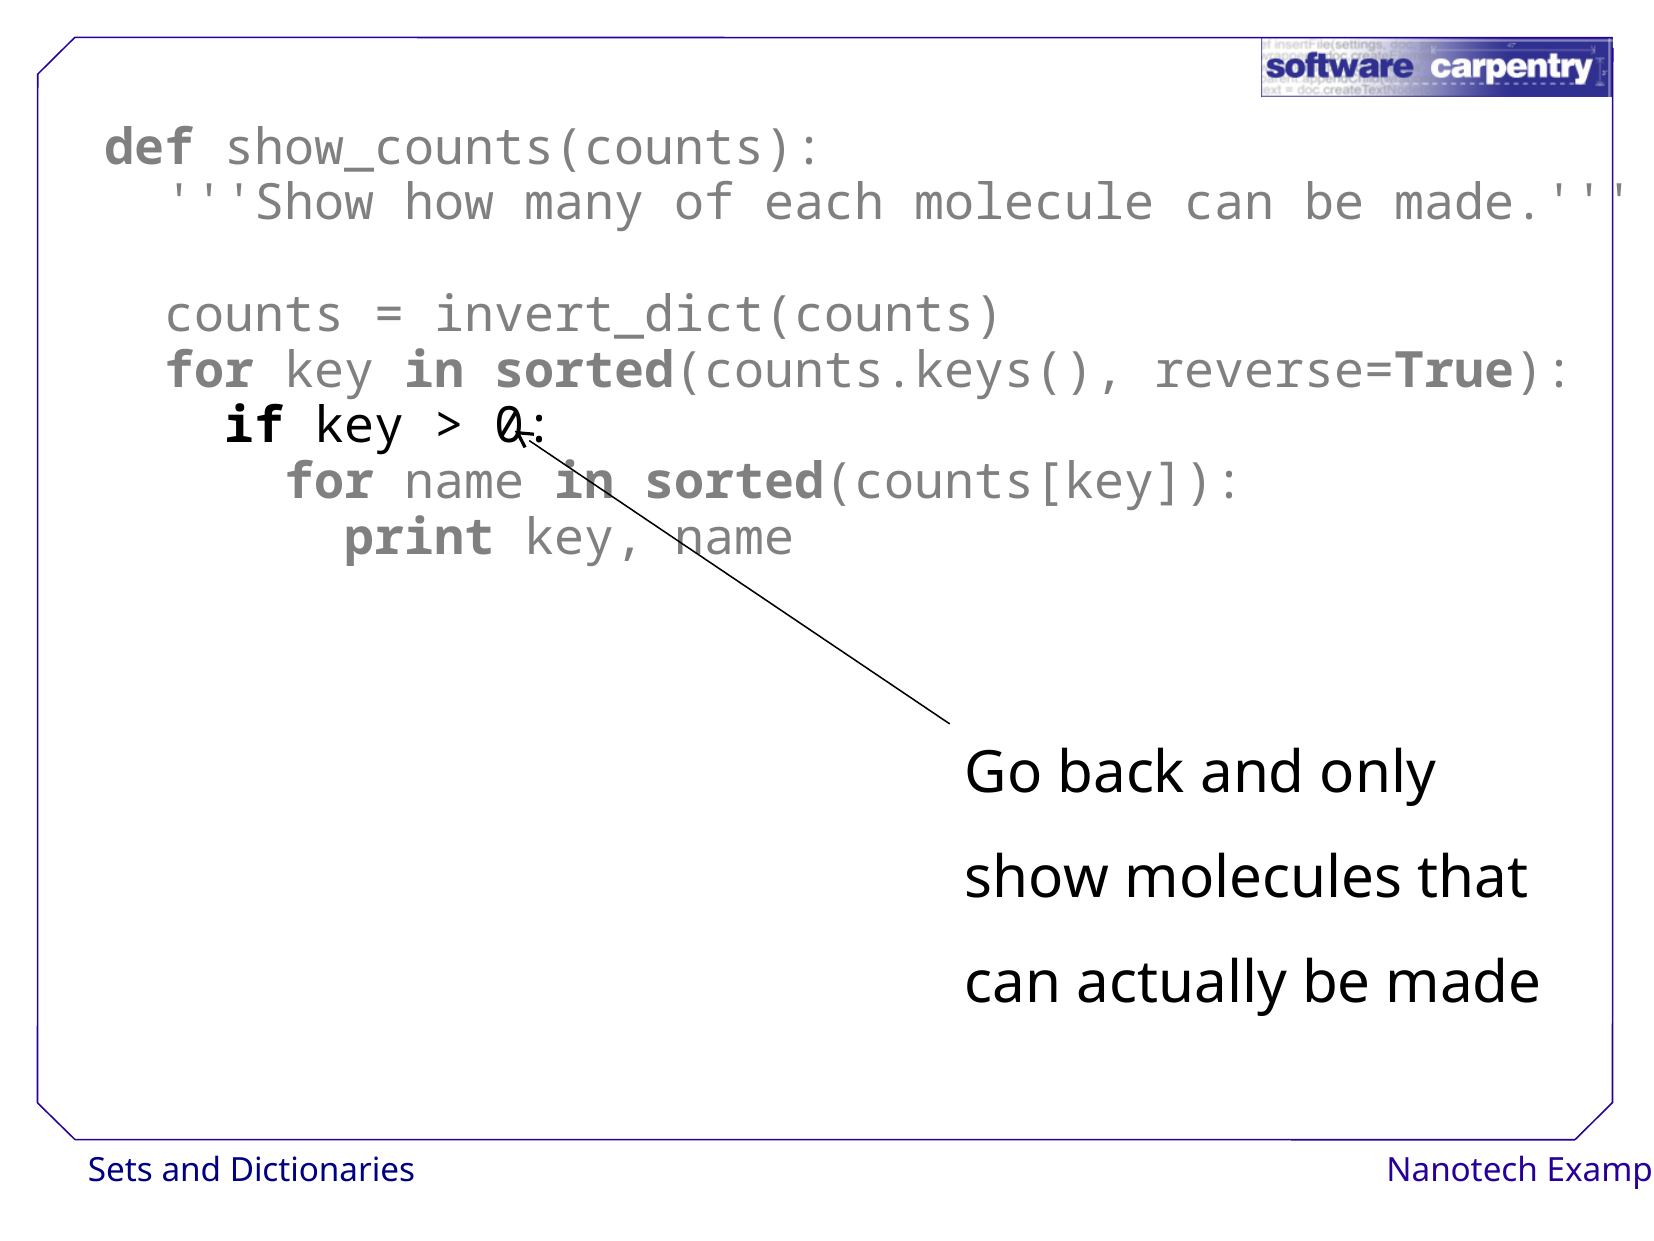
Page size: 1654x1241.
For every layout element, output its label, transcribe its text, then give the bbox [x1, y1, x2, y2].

text_box def show_counts(counts): '''Show how many of each molecule can be made.''' counts = invert_dict(counts) for key in sorted(counts.keys(), reverse=True): if key > 0: for name in sorted(counts[key]): print key, name [89, 112, 1177, 1093]
text_box Go back and only show molecules that can actually be made [949, 691, 1624, 1022]
picture [1261, 39, 1613, 97]
